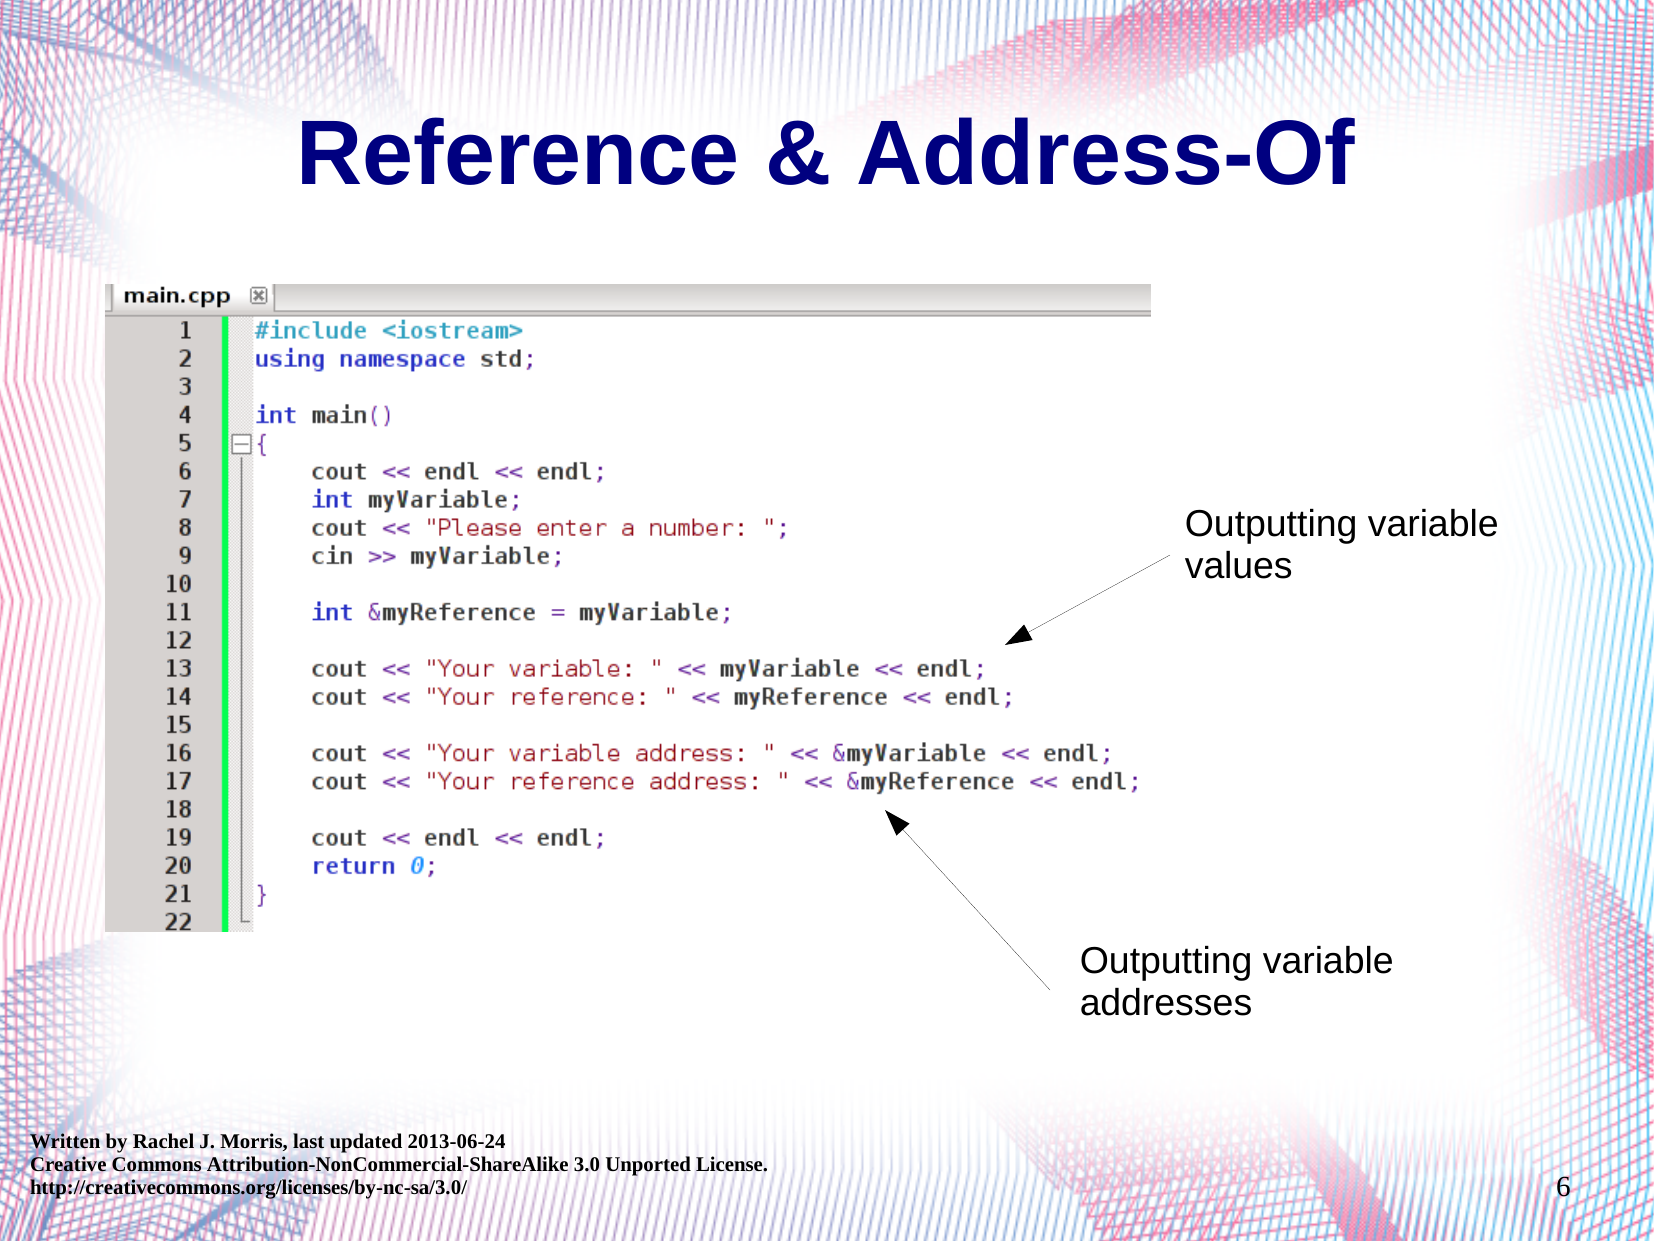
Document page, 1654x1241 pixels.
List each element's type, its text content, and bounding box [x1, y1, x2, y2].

text_box Outputting variable values [1170, 495, 1531, 594]
text_box Outputting variable addresses [1065, 931, 1426, 1031]
title Reference & Address-Of [82, 49, 1571, 257]
picture [0, 0, 1654, 1241]
